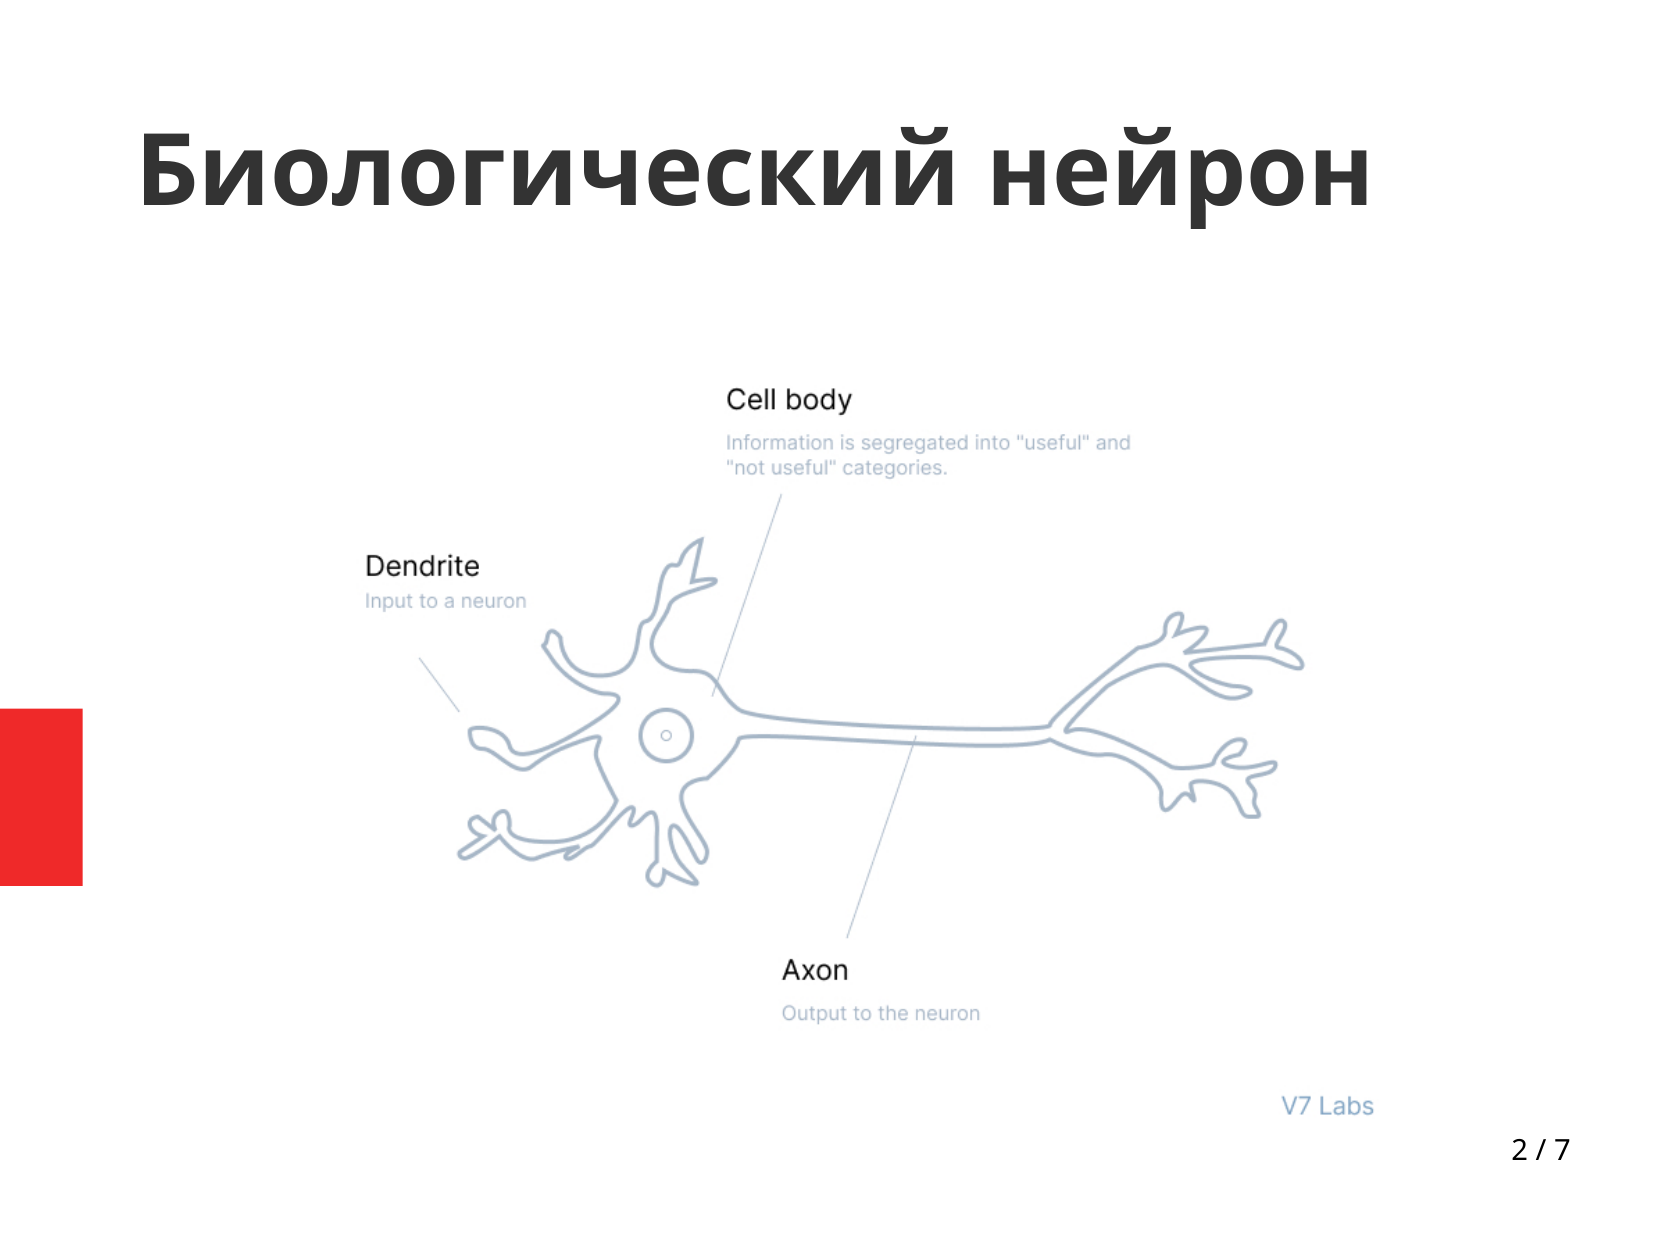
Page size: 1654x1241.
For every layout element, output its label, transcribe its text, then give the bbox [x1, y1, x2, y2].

picture [279, 297, 1390, 1130]
title Биологический нейрон [135, 48, 1541, 286]
